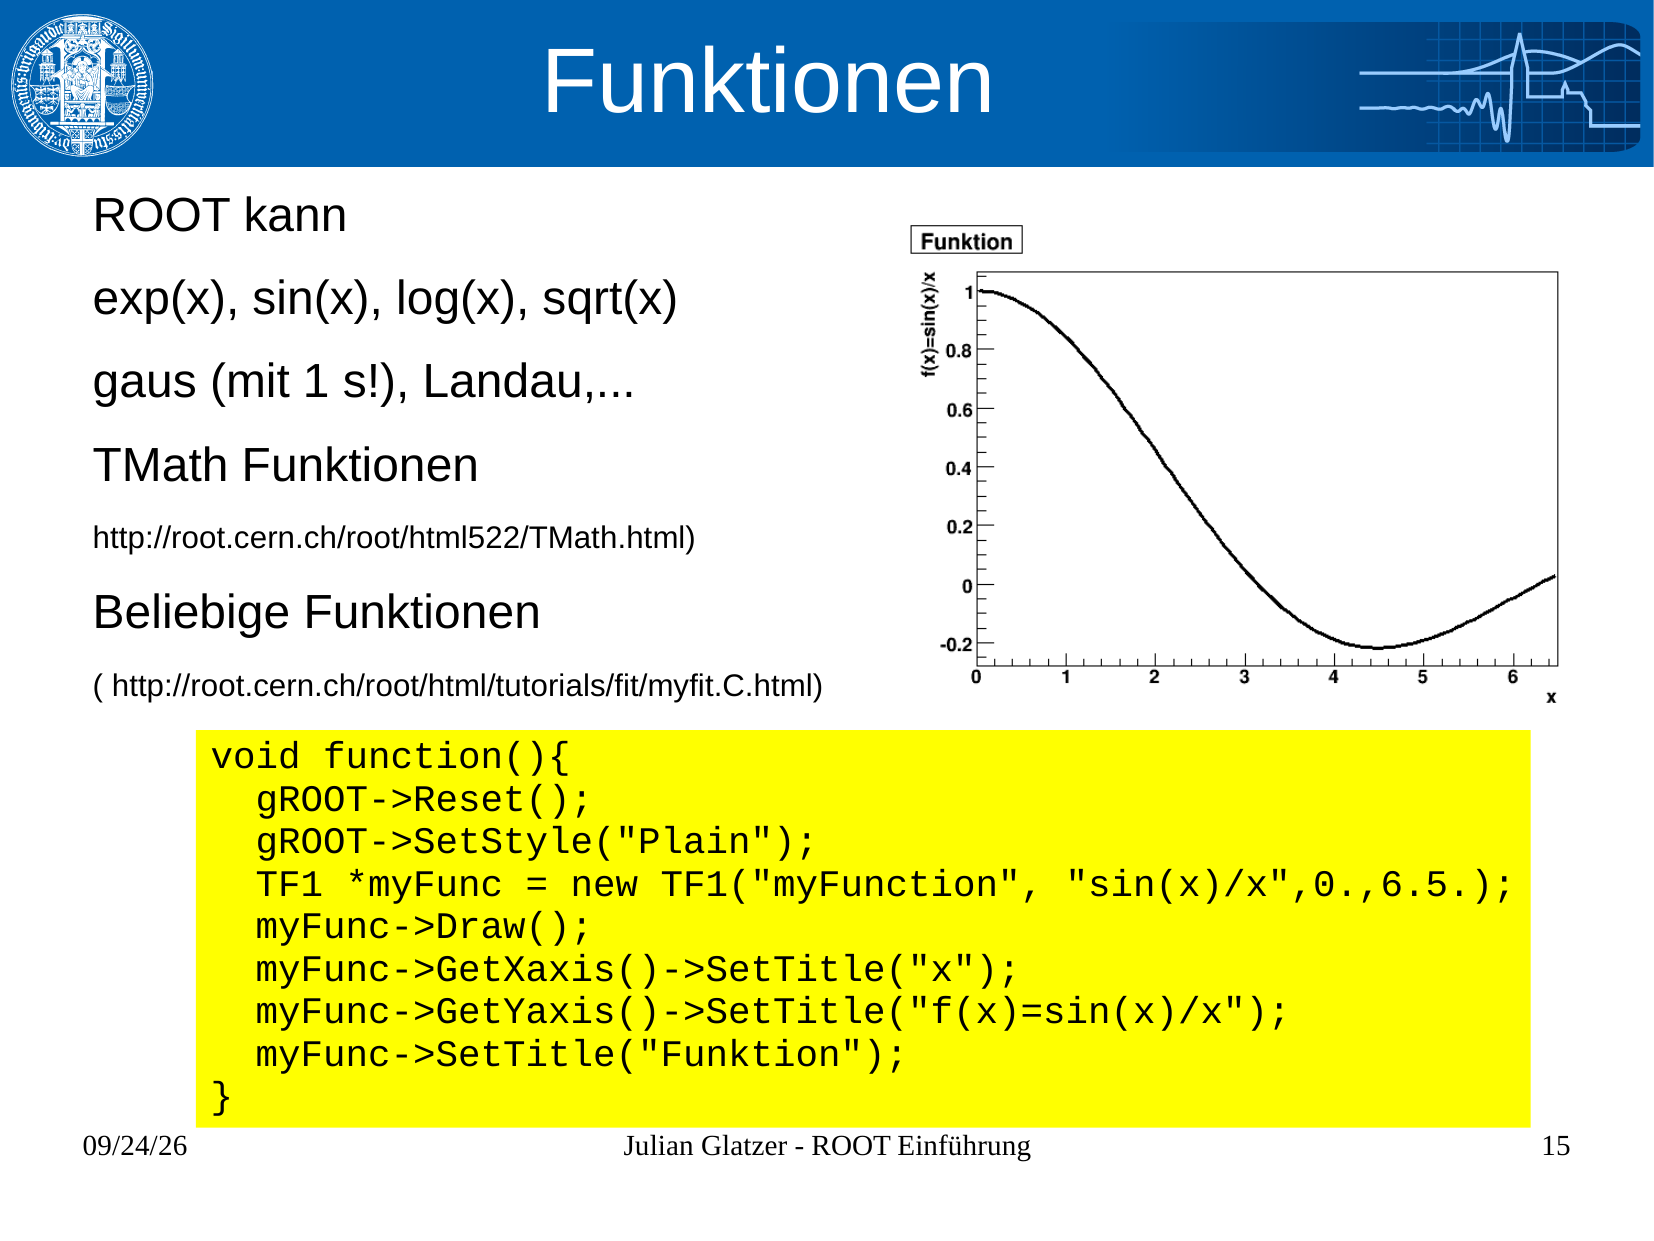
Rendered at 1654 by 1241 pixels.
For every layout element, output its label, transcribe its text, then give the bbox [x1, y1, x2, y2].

title Funktionen [187, 19, 1351, 143]
picture [904, 223, 1631, 715]
list ROOT kann exp(x), sin(x), log(x), sqrt(x) gaus (mit 1 s!), Landau,... TMath Funktionen http://root.cern.ch/root/html522/TMath.html) Beliebige Funktionen ( http://root.cern.ch/root/html/tutorials/fit/myfit.C.html) [75, 187, 1613, 704]
text_box void function(){ gROOT->Reset(); gROOT->SetStyle("Plain"); TF1 *myFunc = new TF1("myFunction", "sin(x)/x",0.,6.5.); myFunc->Draw(); myFunc->GetXaxis()->SetTitle("x"); myFunc->GetYaxis()->SetTitle("f(x)=sin(x)/x"); myFunc->SetTitle("Funktion"); } [195, 730, 1531, 1128]
picture [0, 0, 1654, 167]
